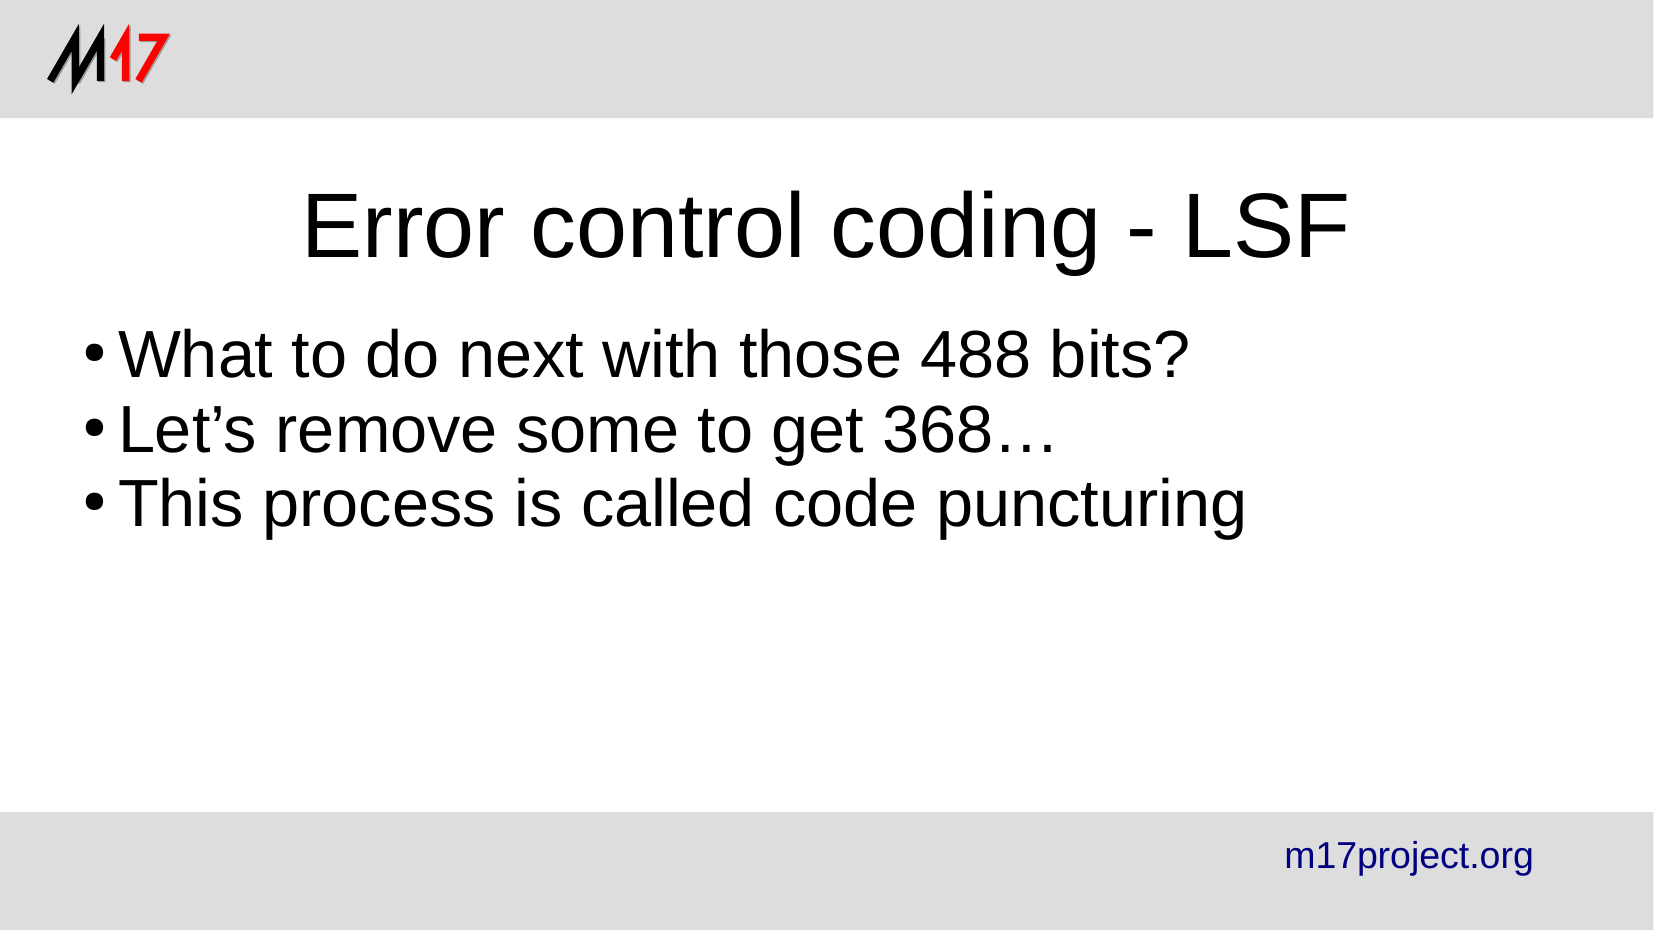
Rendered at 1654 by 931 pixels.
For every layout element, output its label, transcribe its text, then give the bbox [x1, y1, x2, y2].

text_box [0, 0, 1654, 119]
subtitle What to do next with those 488 bits? Let’s remove some to get 368… This process is called code puncturing [82, 316, 1571, 812]
text_box m17project.org [1269, 826, 1654, 897]
picture [39, 16, 178, 102]
title Error control coding - LSF [82, 147, 1571, 303]
text_box [0, 812, 1654, 931]
